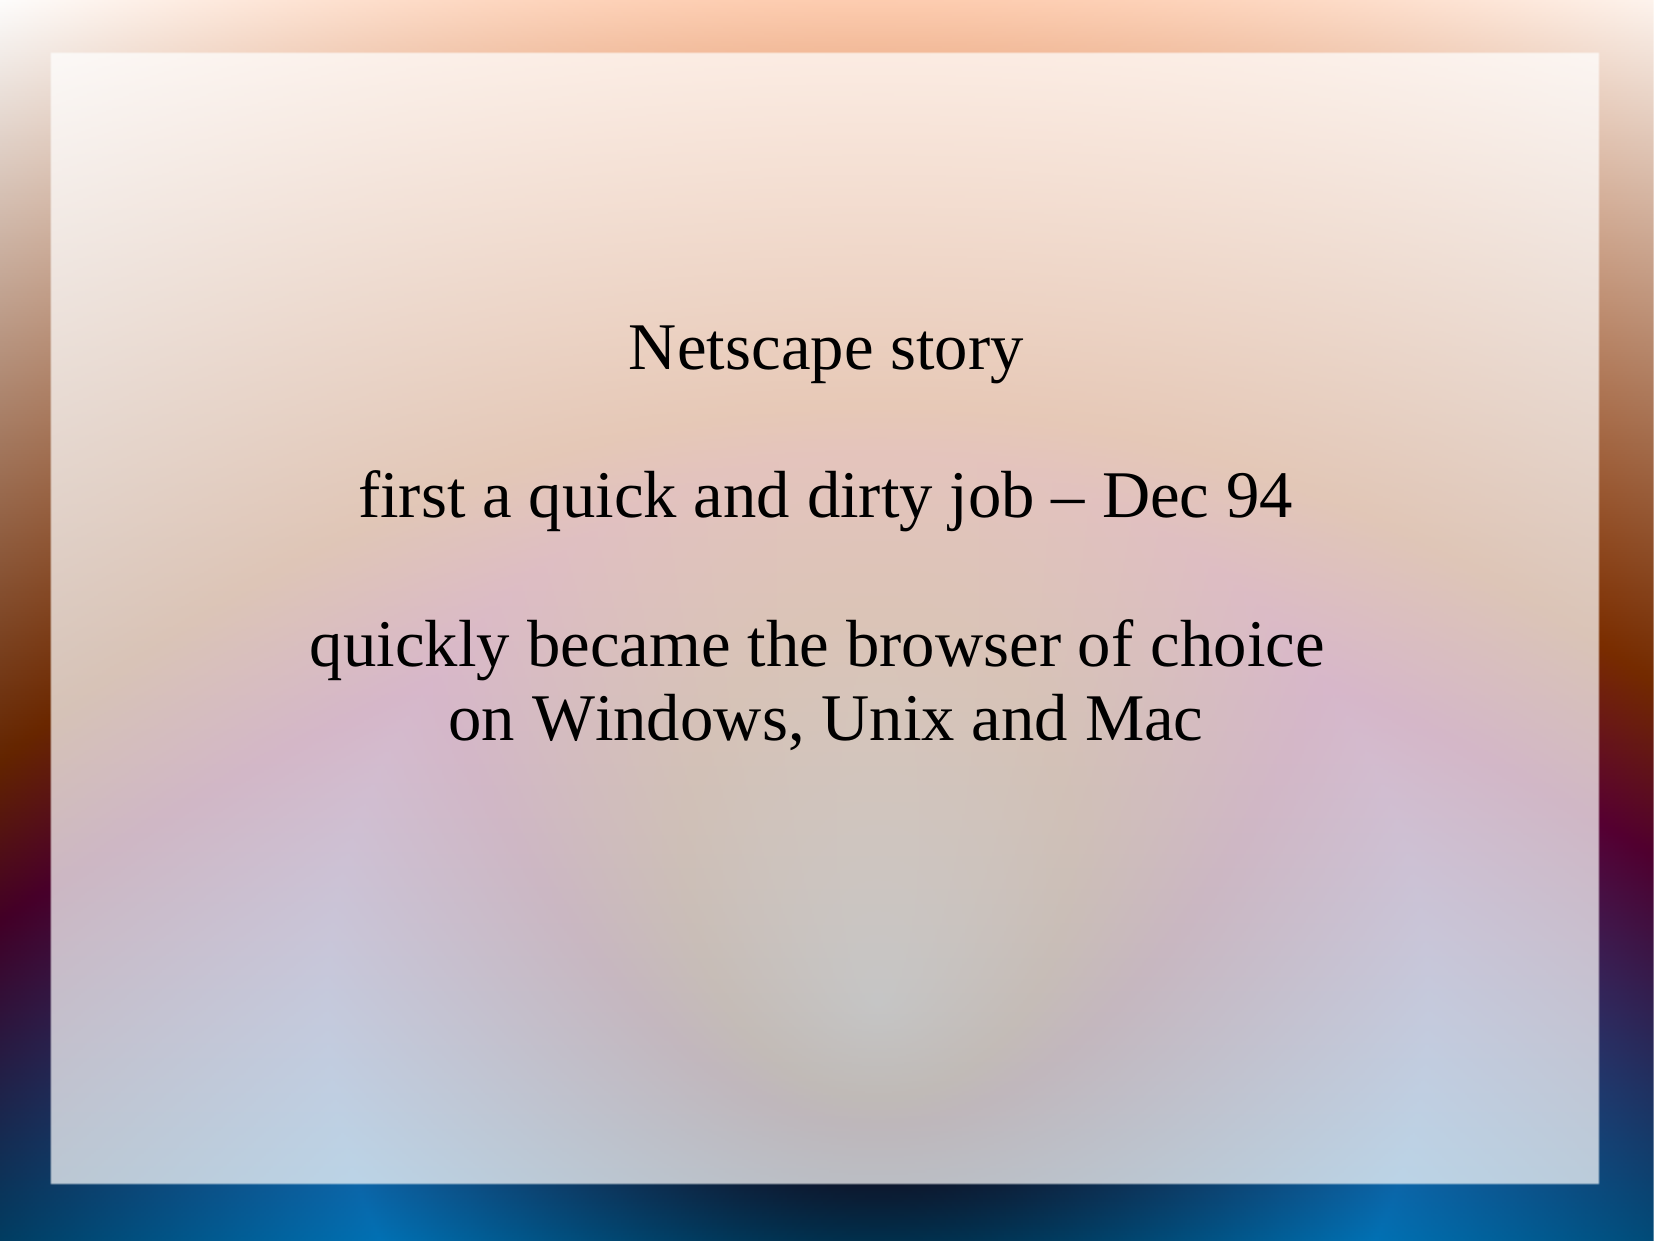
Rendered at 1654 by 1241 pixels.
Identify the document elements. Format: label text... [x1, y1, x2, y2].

subtitle Netscape story first a quick and dirty job – Dec 94 quickly became the browser of choice on Windows, Unix and Mac [82, 55, 1571, 1010]
picture [0, 0, 1654, 1241]
